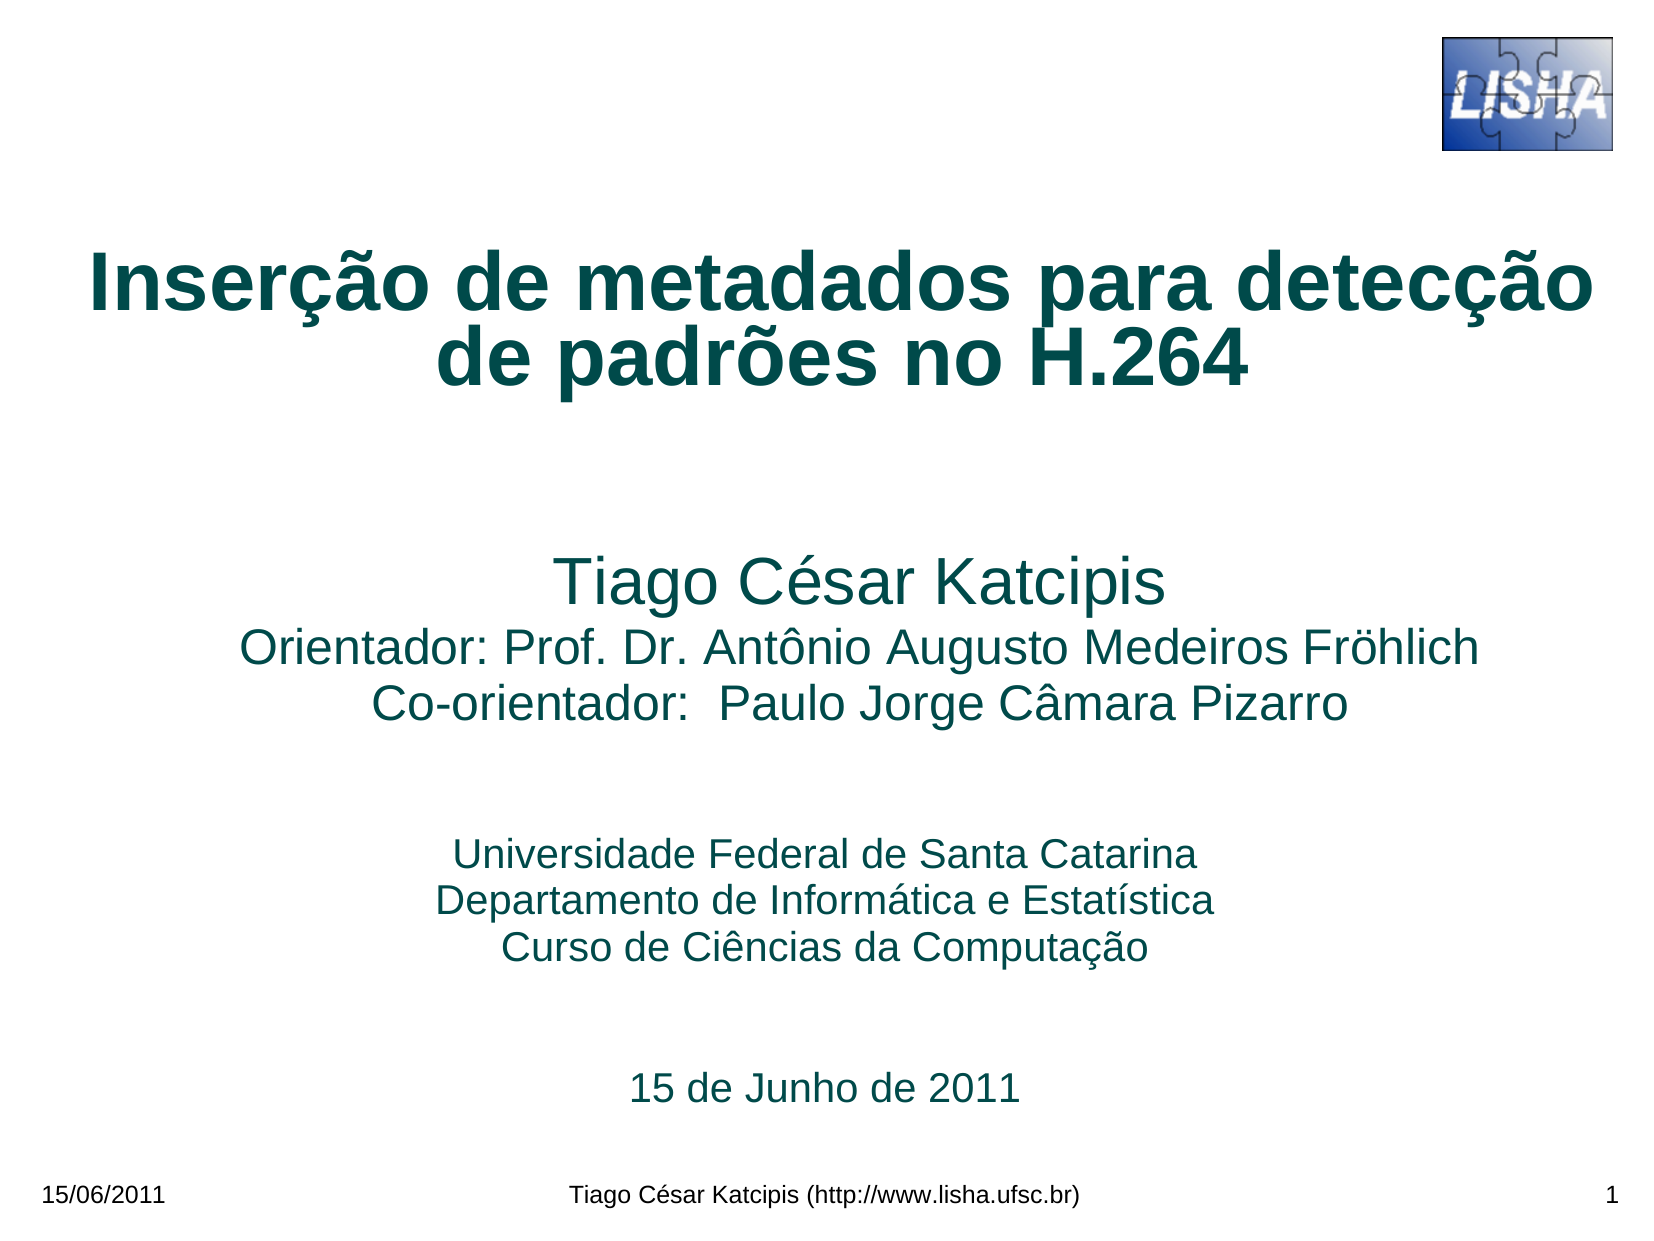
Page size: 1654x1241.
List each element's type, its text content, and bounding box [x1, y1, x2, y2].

text_box 15 de Junho de 2011 [39, 975, 1576, 1201]
picture [1442, 37, 1613, 151]
title Inserção de metadados para detecção de padrões no H.264 [75, 163, 1611, 450]
text_box Universidade Federal de Santa Catarina Departamento de Informática e Estatística Curso de Ciências da Computação [39, 712, 1576, 975]
subtitle Tiago César Katcipis Orientador: Prof. Dr. Antônio Augusto Medeiros Fröhlich Co-orientador: Paulo Jorge Câmara Pizarro [75, 450, 1611, 826]
